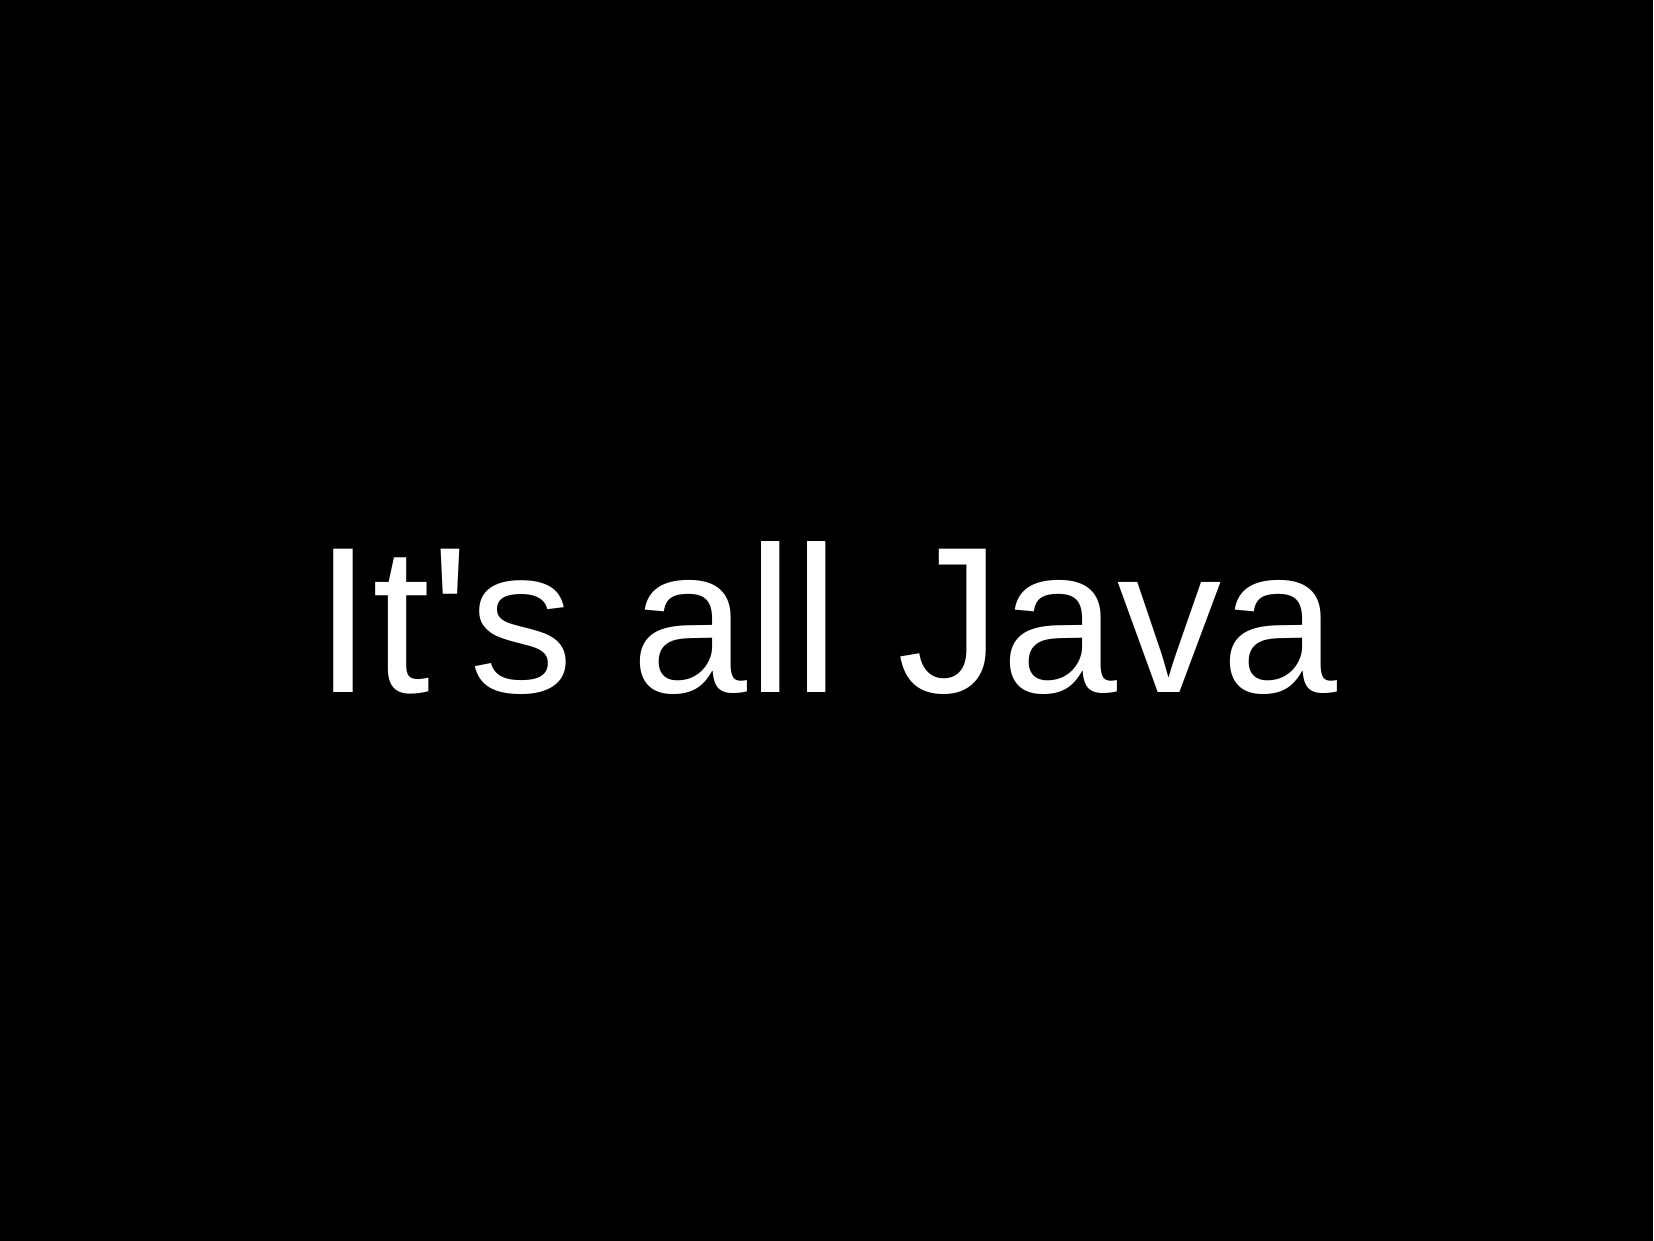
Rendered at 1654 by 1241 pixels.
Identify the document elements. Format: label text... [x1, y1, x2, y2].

title It's all Java [82, 101, 1571, 1140]
